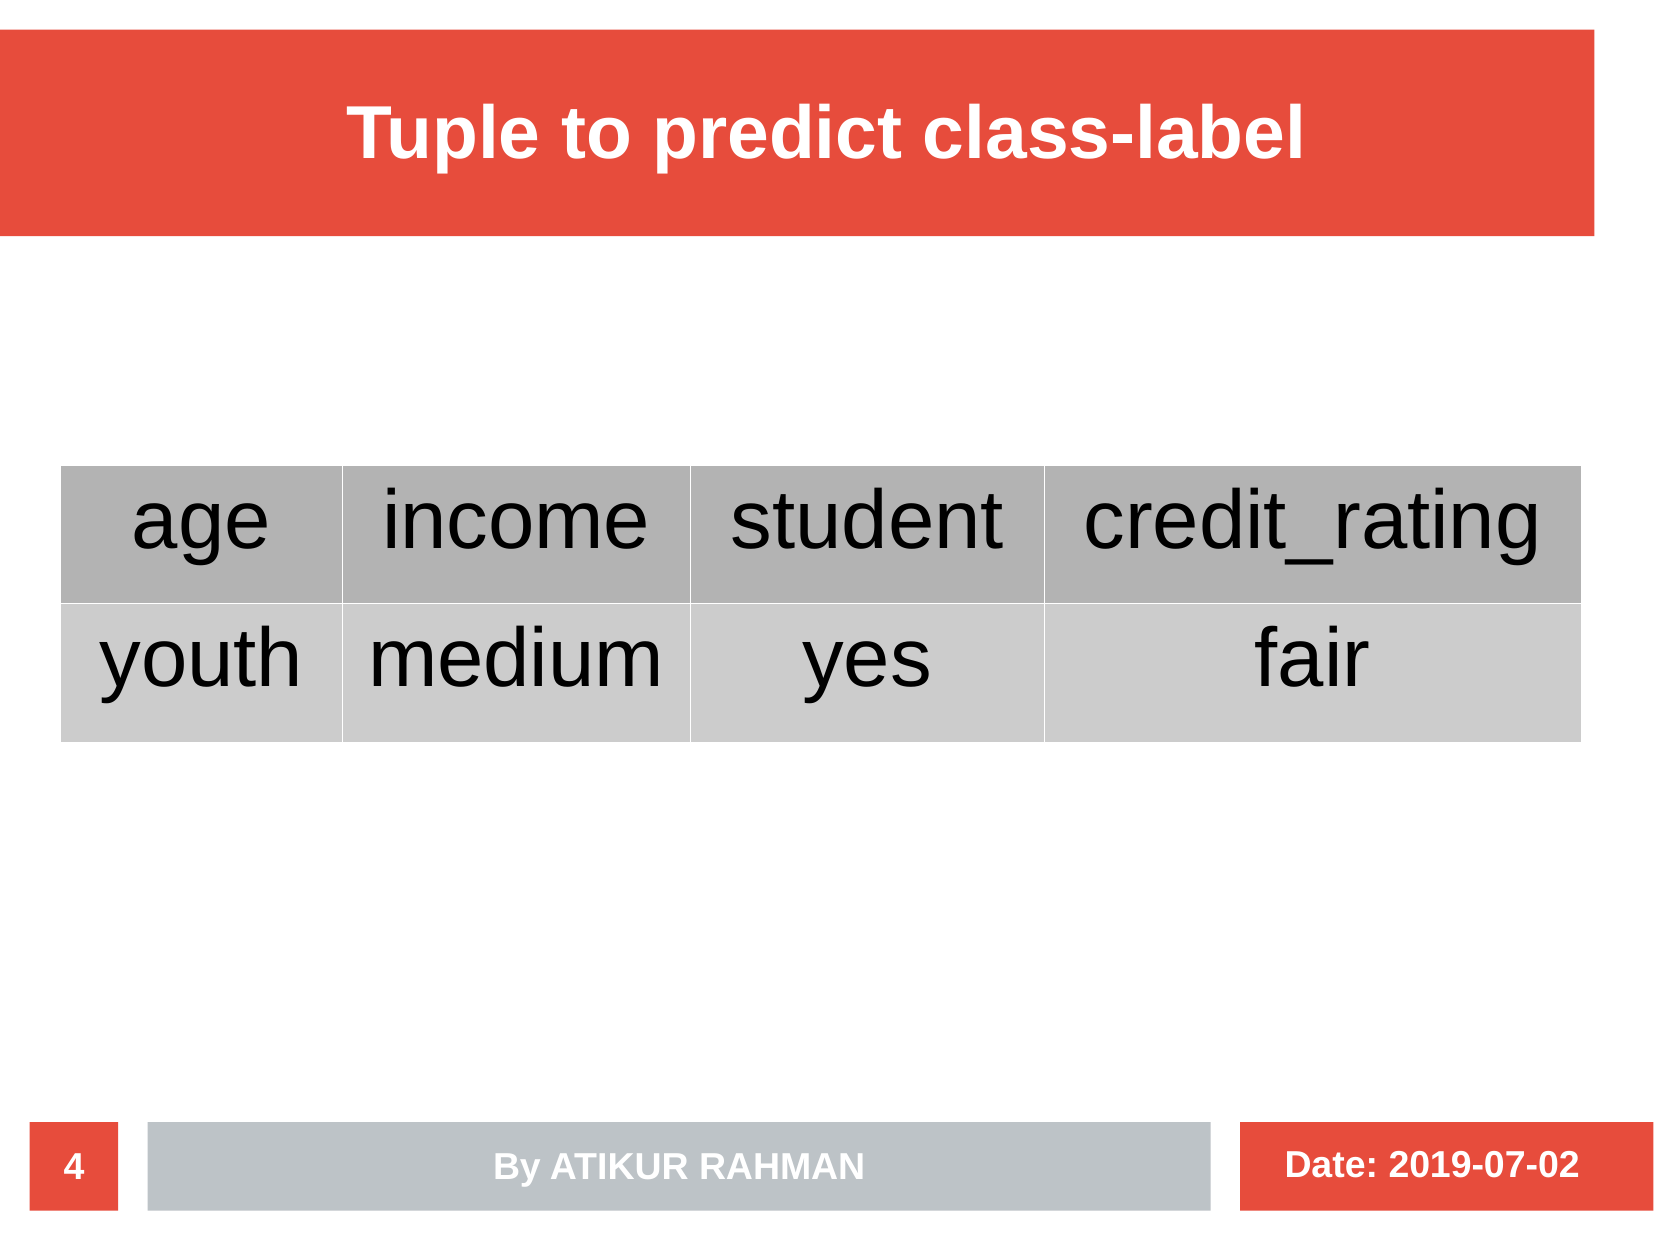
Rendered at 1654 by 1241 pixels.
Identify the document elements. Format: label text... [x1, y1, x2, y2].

table_cell youth [61, 604, 342, 742]
table_cell medium [343, 604, 690, 742]
table_header student [691, 466, 1044, 603]
table_header credit_rating [1045, 466, 1581, 603]
table_header age [61, 466, 342, 603]
table_cell fair [1045, 604, 1581, 742]
table_header income [343, 466, 690, 603]
title Tuple to predict class-label [266, 59, 1388, 207]
table_cell yes [691, 604, 1044, 742]
